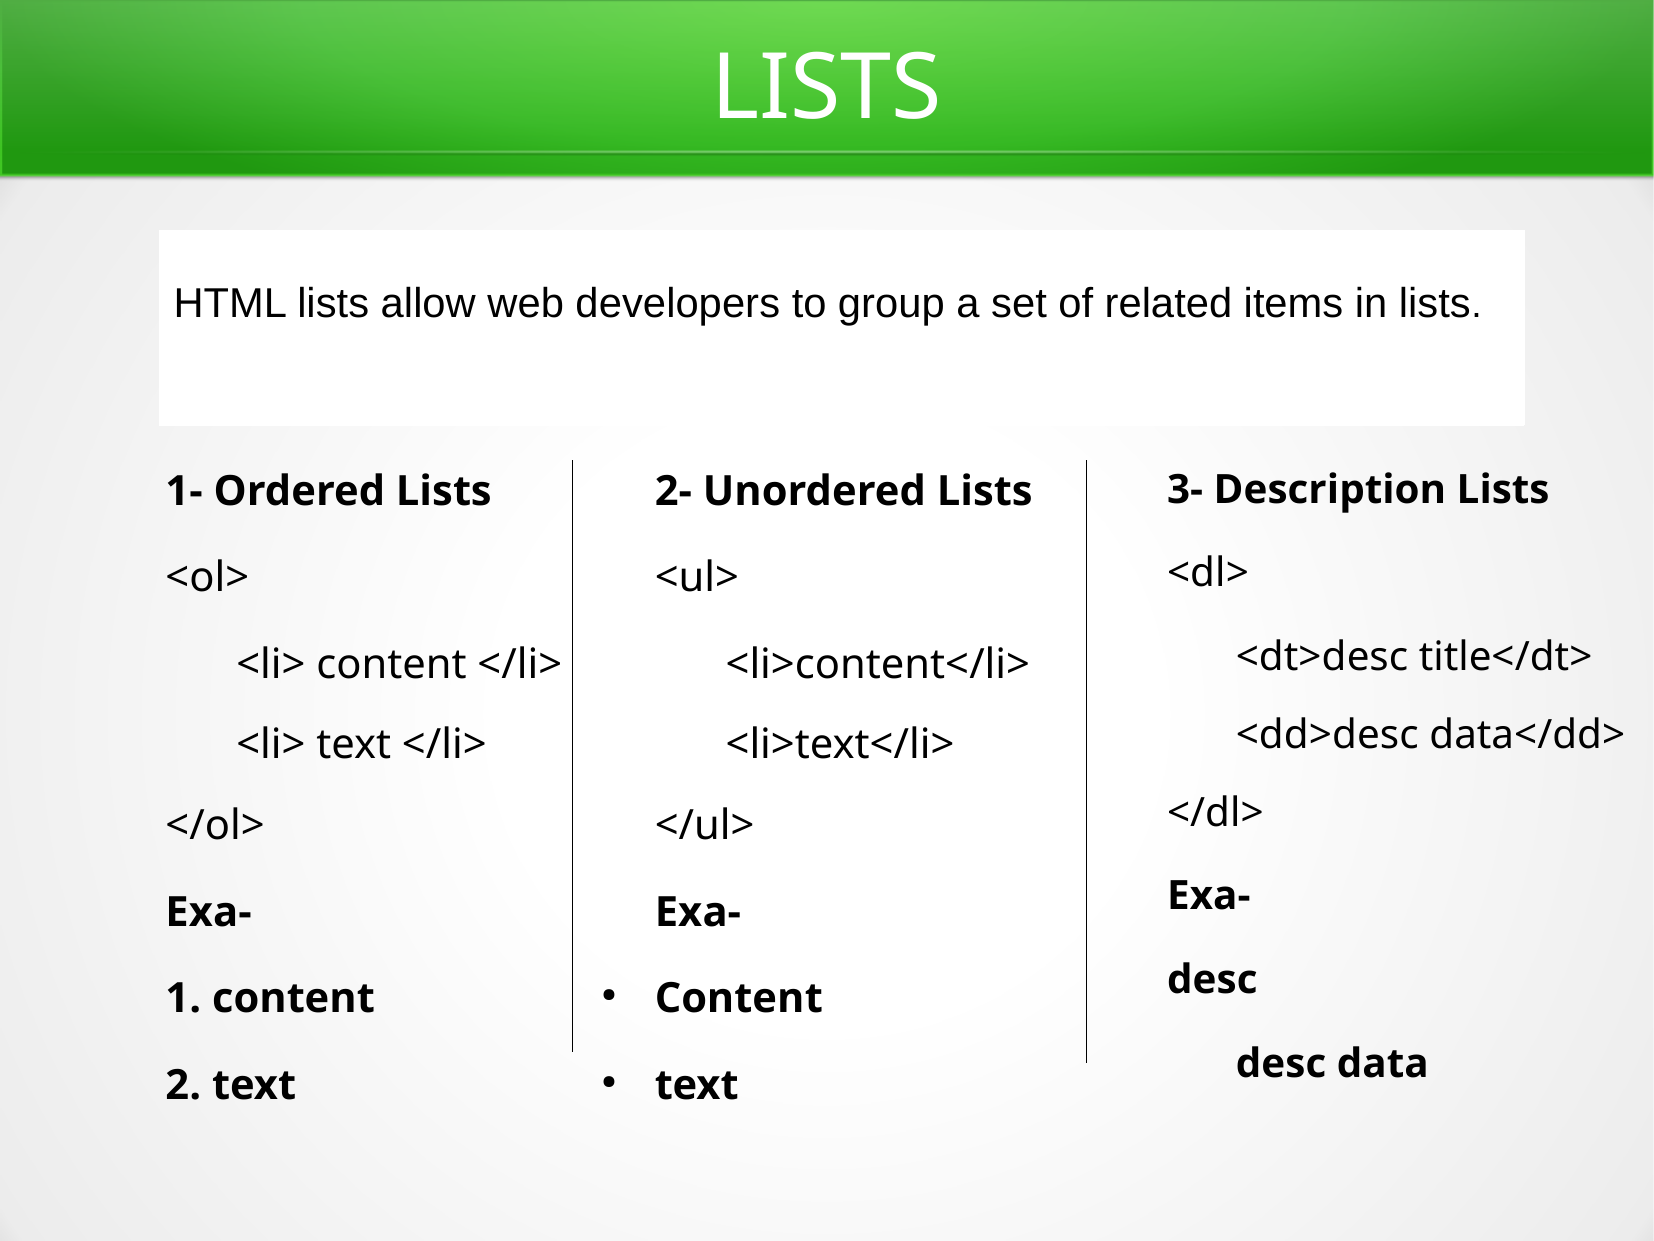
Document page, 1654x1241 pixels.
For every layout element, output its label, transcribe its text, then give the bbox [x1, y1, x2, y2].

list 2- Unordered Lists <ul> <li>content</li> <li>text</li> </ul> Exa- Content text [583, 460, 1098, 1134]
table_header HTML lists allow web developers to group a set of related items in lists. [160, 231, 1524, 425]
list 1- Ordered Lists <ol> <li> content </li> <li> text </li> </ol> Exa- 1. content 2. text [94, 460, 574, 1123]
picture [0, 0, 1654, 1241]
title LISTS [82, 11, 1571, 154]
list 3- Description Lists <dl> <dt>desc title</dt> <dd>desc data</dd> </dl> Exa- desc desc data [1098, 460, 1630, 1134]
